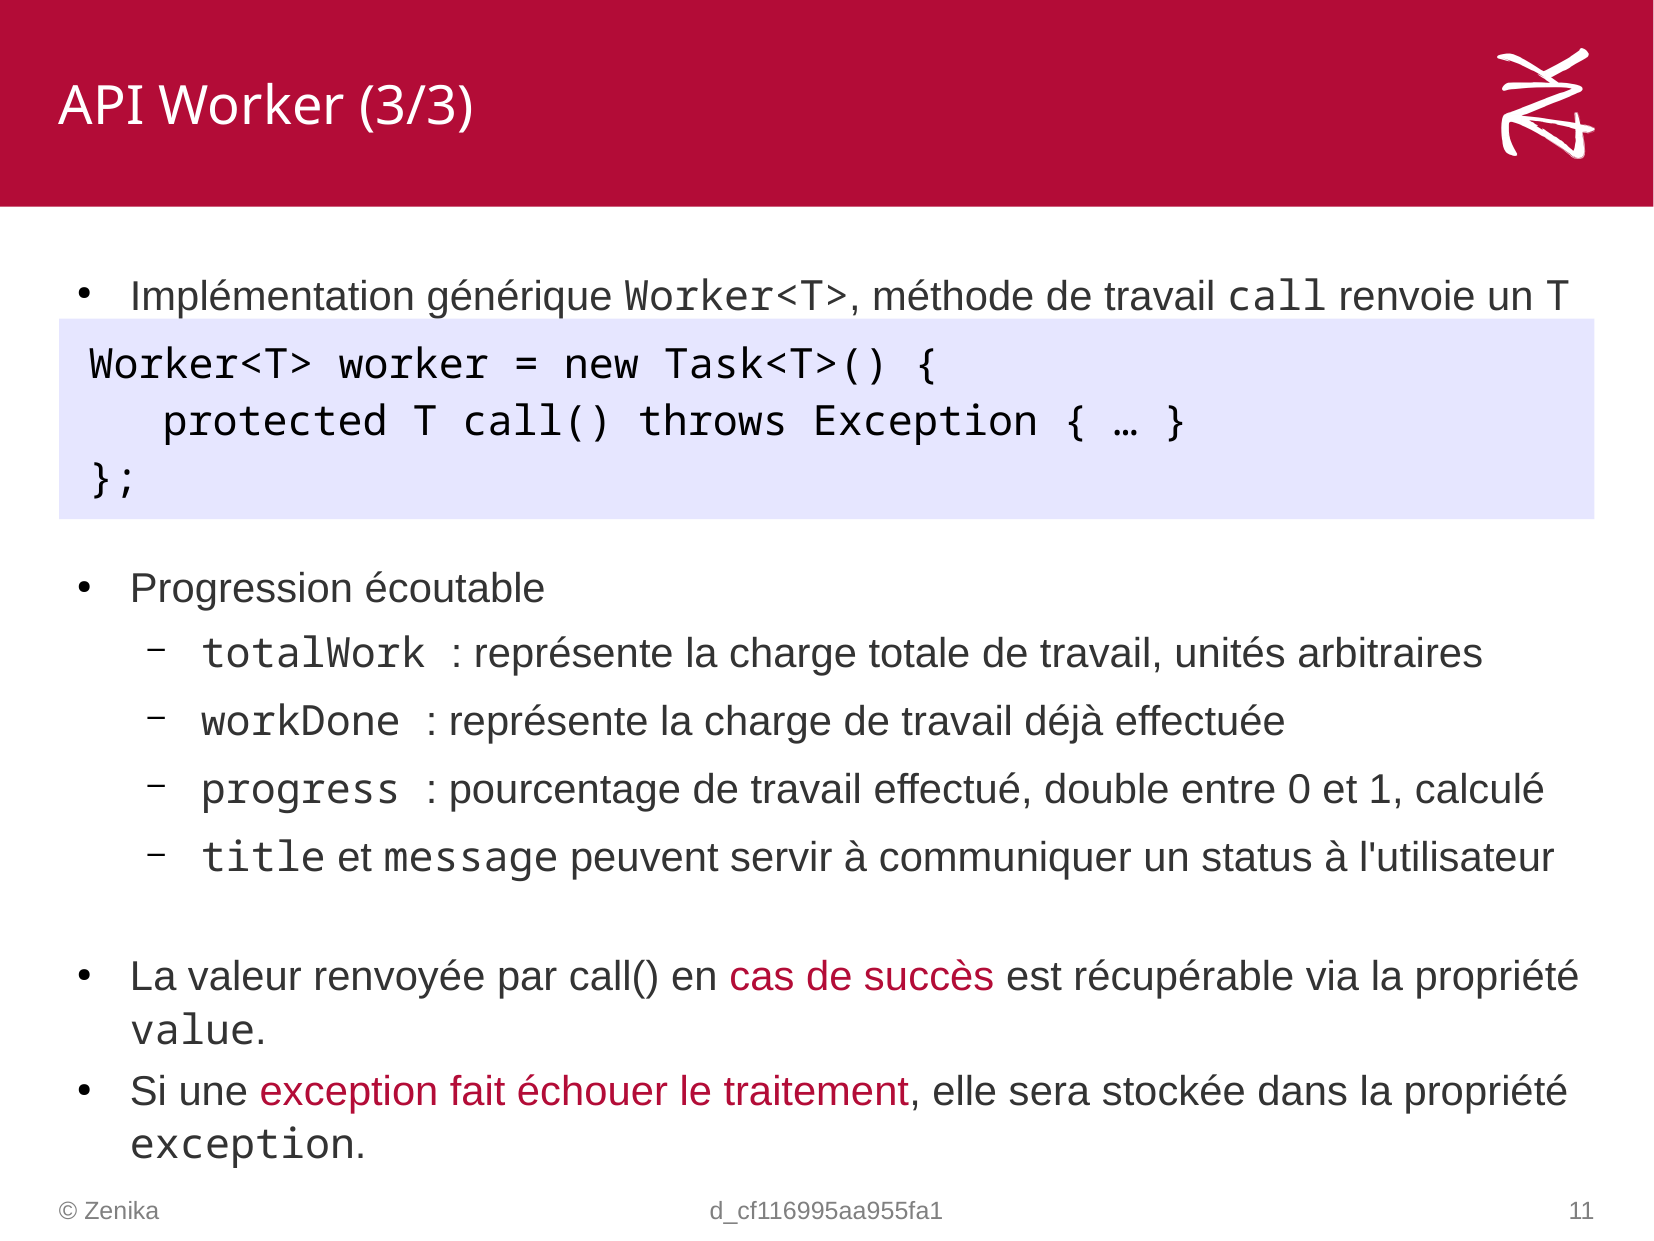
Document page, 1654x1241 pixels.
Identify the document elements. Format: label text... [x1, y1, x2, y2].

list Implémentation générique Worker<T>, méthode de travail call renvoie un T Progression écoutable totalWork : représente la charge totale de travail, unités arbitraires workDone : représente la charge de travail déjà effectuée progress : pourcentage de travail effectué, double entre 0 et 1, calculé title et message peuvent servir à communiquer un status à l'utilisateur La valeur renvoyée par call() en cas de succès est récupérable via la propriété value. Si une exception fait échouer le traitement, elle sera stockée dans la propriété exception. [59, 265, 1595, 318]
text_box Worker<T> worker = new Task<T>() { protected T call() throws Exception { … } }; [59, 318, 1595, 494]
list Implémentation générique Worker<T>, méthode de travail call renvoie un T Progression écoutable totalWork : représente la charge totale de travail, unités arbitraires workDone : représente la charge de travail déjà effectuée progress : pourcentage de travail effectué, double entre 0 et 1, calculé title et message peuvent servir à communiquer un status à l'utilisateur La valeur renvoyée par call() en cas de succès est récupérable via la propriété value. Si une exception fait échouer le traitement, elle sera stockée dans la propriété exception. [59, 520, 1595, 1182]
title API Worker (3/3) [59, 29, 1595, 178]
